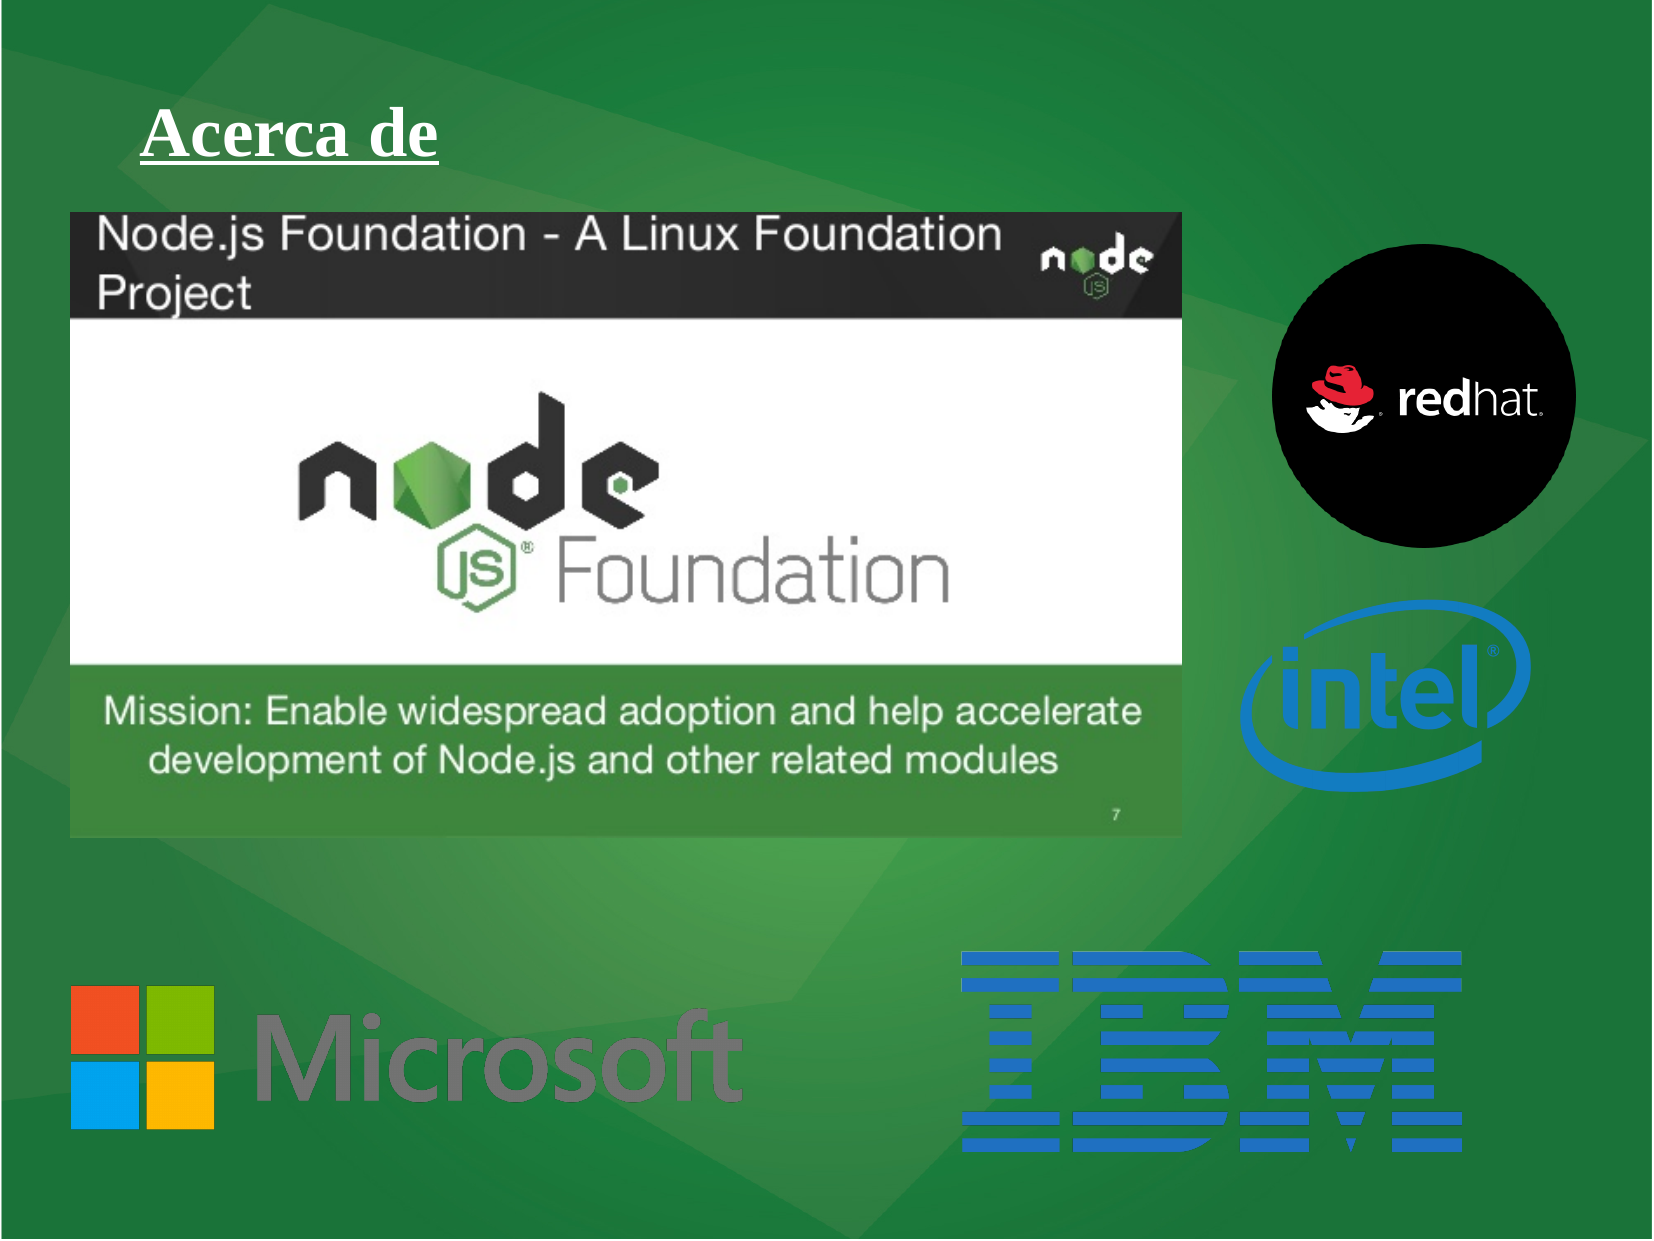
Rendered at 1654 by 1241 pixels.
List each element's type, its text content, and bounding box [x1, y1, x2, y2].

picture [0, 0, 1652, 1241]
title Acerca de [0, 29, 709, 237]
